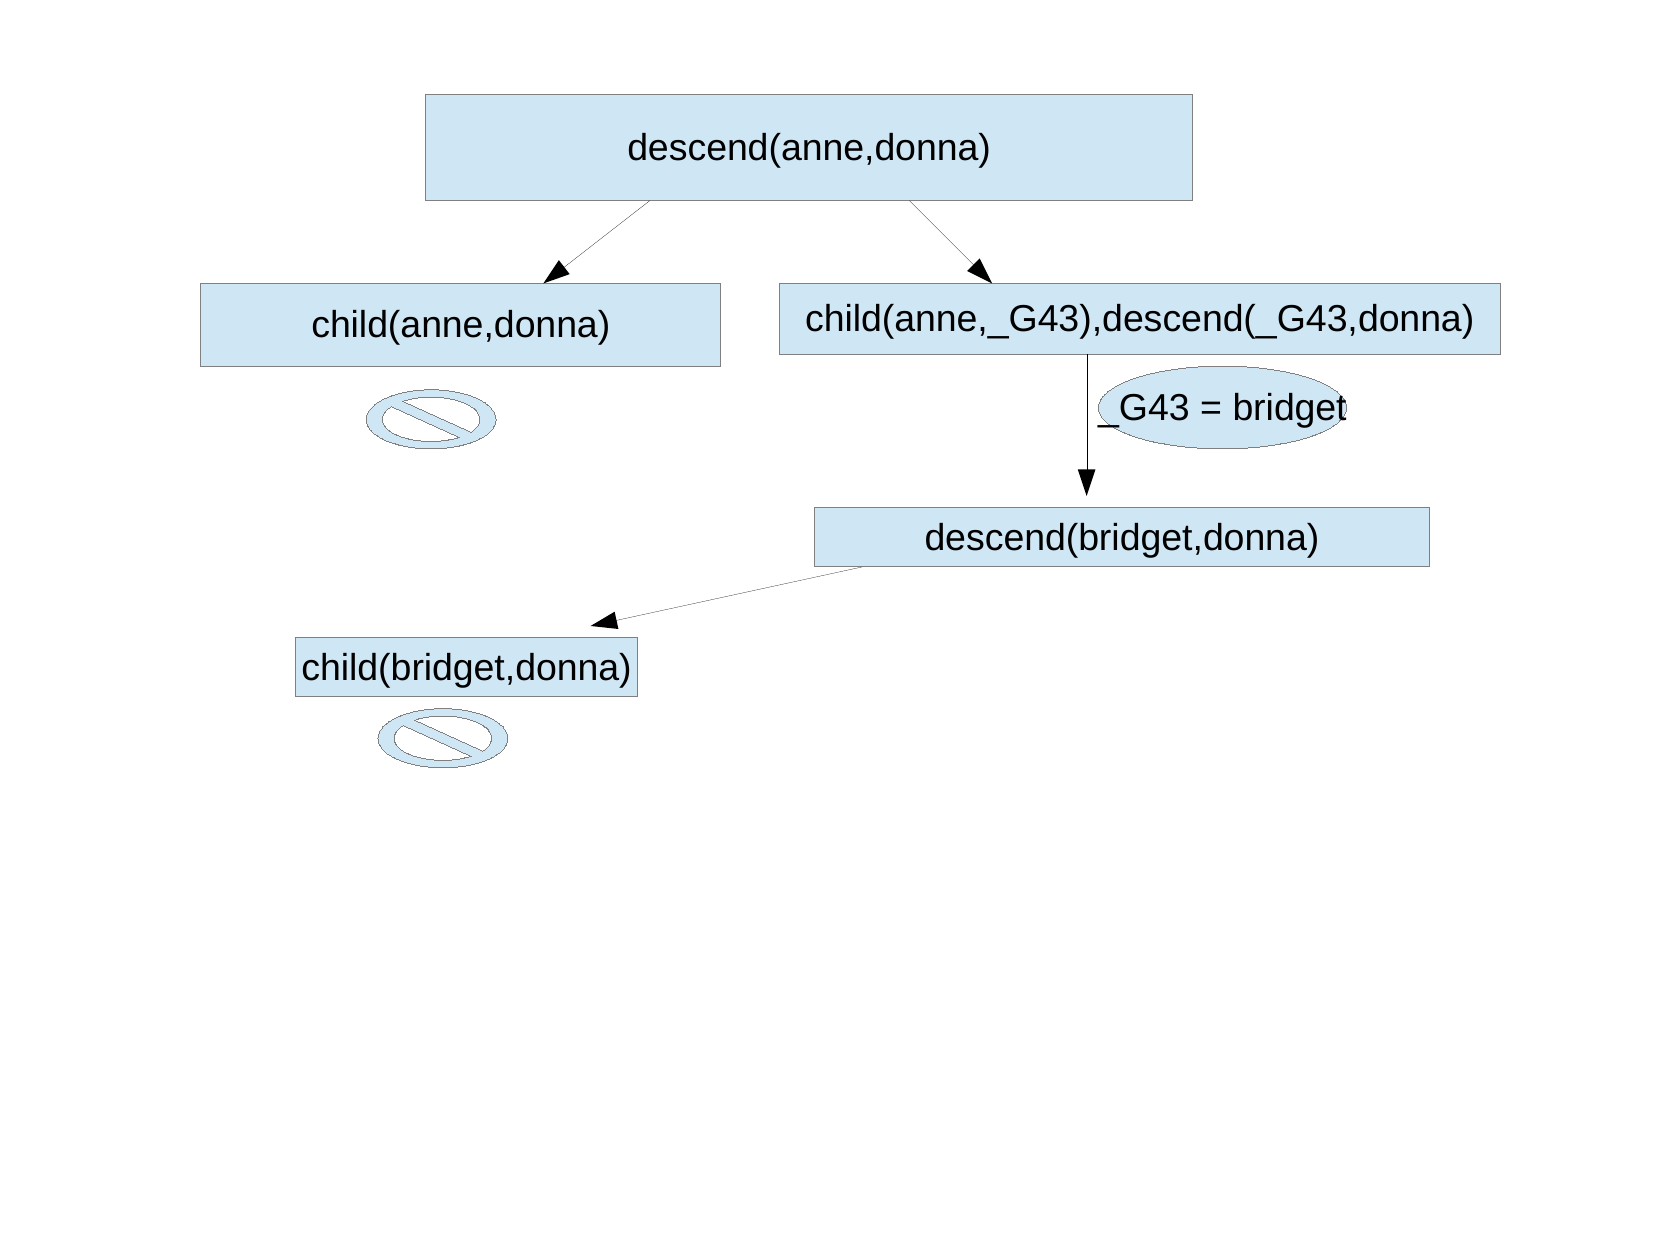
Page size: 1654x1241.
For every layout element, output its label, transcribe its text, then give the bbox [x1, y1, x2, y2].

text_box descend(bridget,donna) [814, 507, 1430, 567]
text_box child(anne,_G43),descend(_G43,donna) [779, 283, 1501, 355]
text_box descend(anne,donna) [425, 94, 1193, 201]
text_box child(bridget,donna) [295, 637, 638, 697]
text_box child(anne,donna) [200, 283, 721, 367]
text_box [366, 389, 497, 449]
text_box [377, 708, 508, 768]
text_box _G43 = bridget [1098, 366, 1345, 449]
